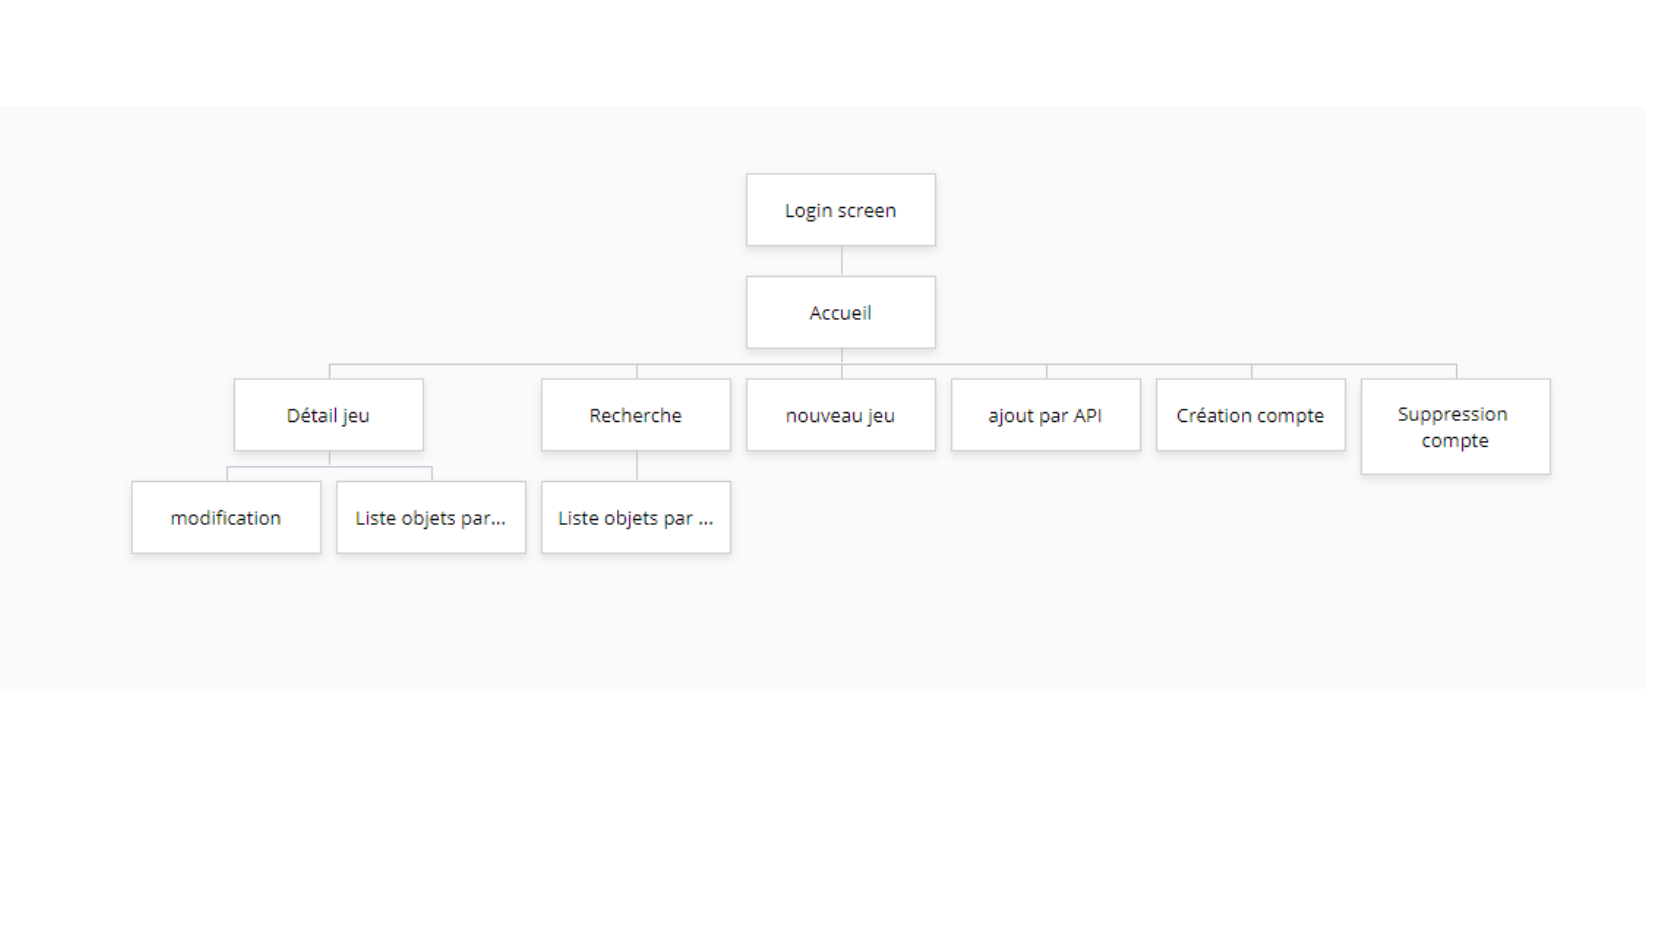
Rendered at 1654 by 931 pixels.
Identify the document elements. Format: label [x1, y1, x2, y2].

picture [0, 106, 1645, 689]
